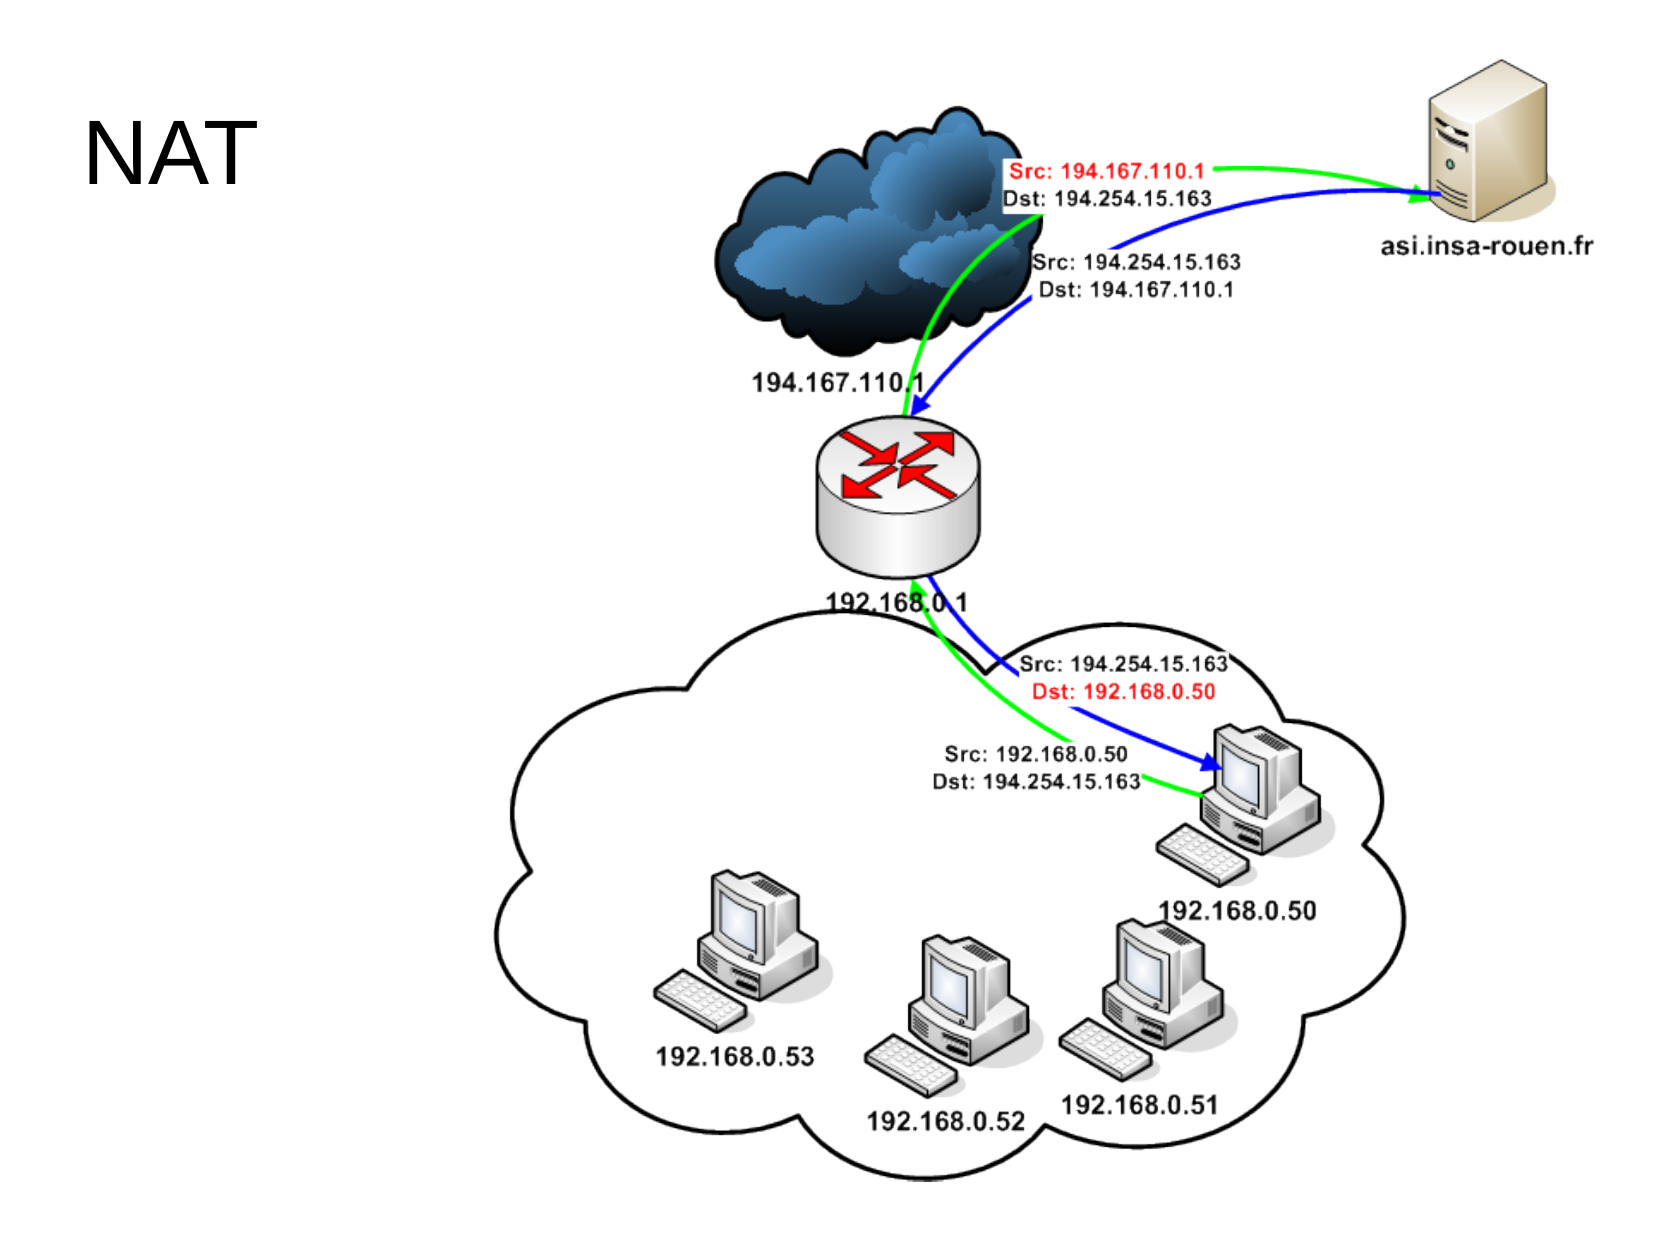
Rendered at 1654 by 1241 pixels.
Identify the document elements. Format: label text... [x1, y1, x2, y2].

picture [493, 58, 1596, 1182]
title NAT [82, 49, 1571, 257]
